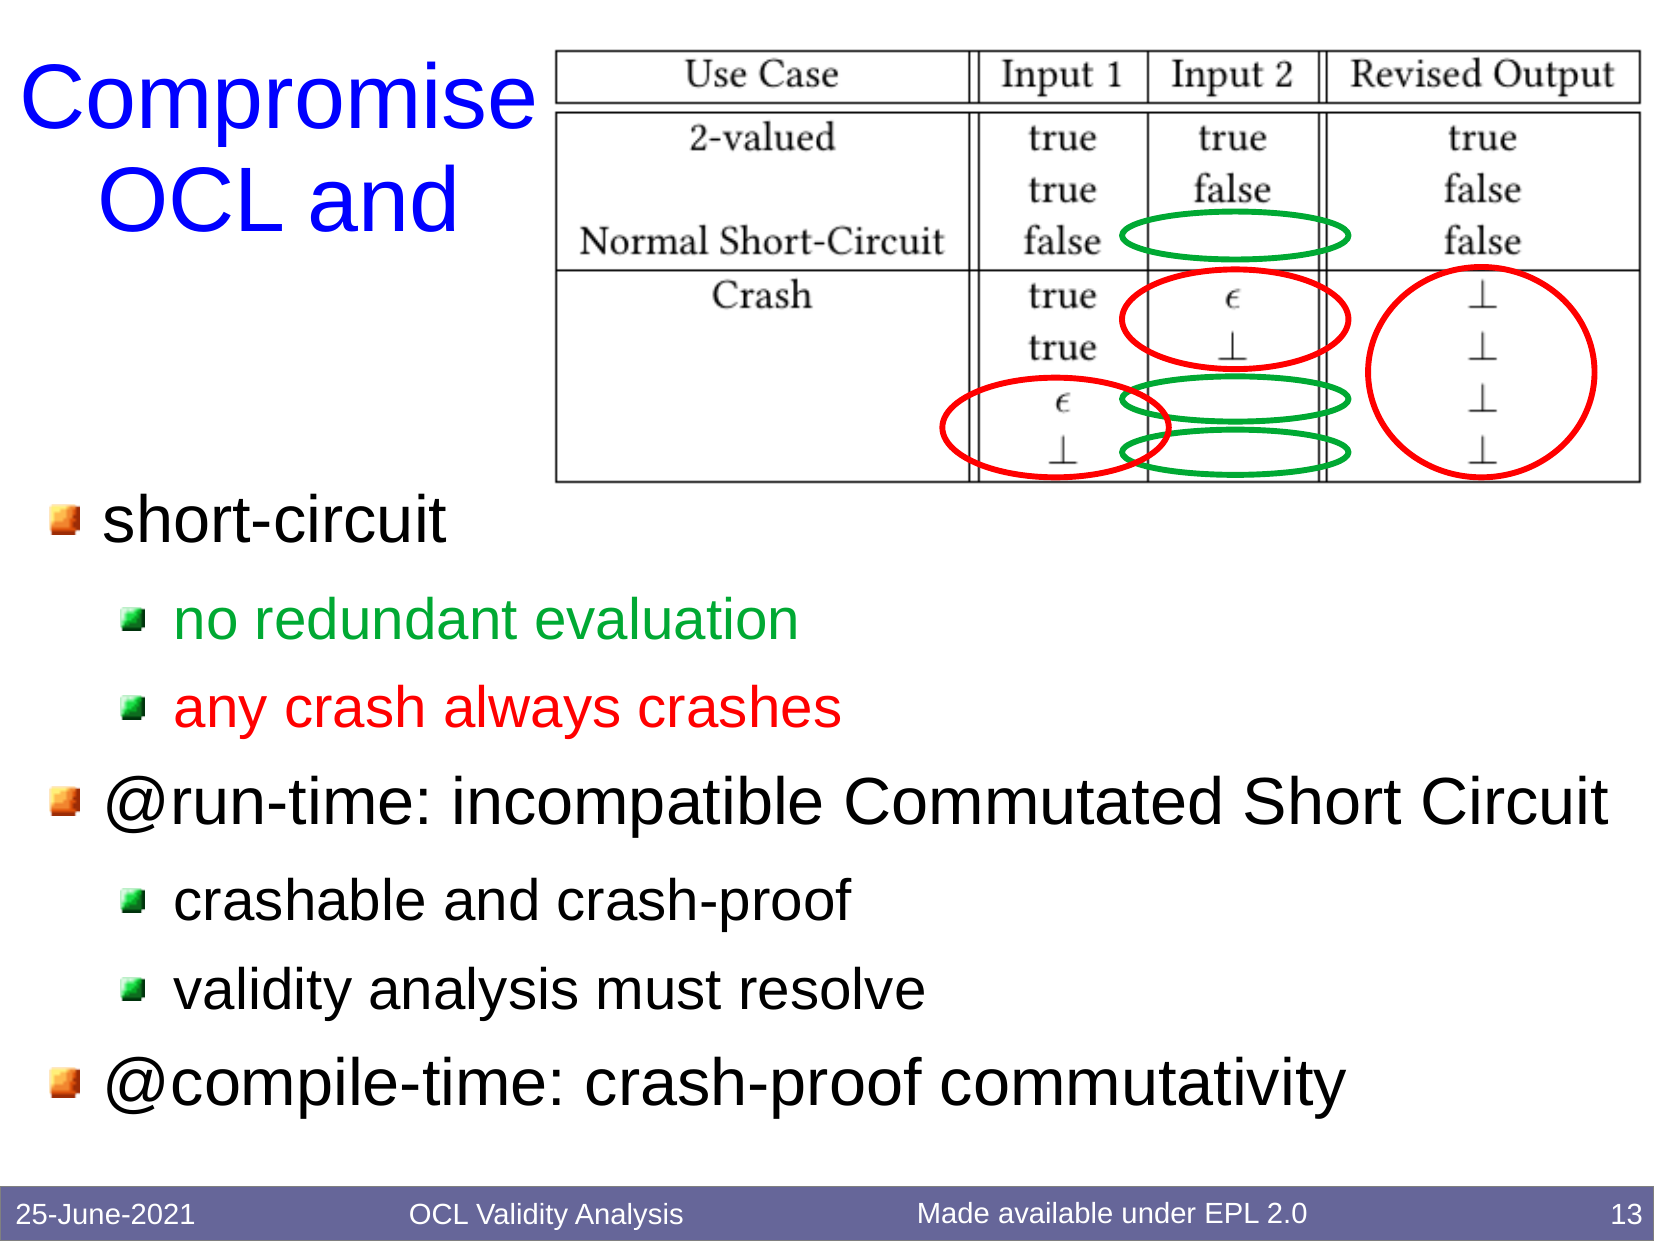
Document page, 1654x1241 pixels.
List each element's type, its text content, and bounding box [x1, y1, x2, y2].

list short-circuit no redundant evaluation any crash always crashes @run-time: incompatible Commutated Short Circuit crashable and crash-proof validity analysis must resolve @compile-time: crash-proof commutativity [31, 172, 1654, 1177]
title Compromise OCL and [14, 45, 544, 251]
picture [548, 39, 1649, 493]
